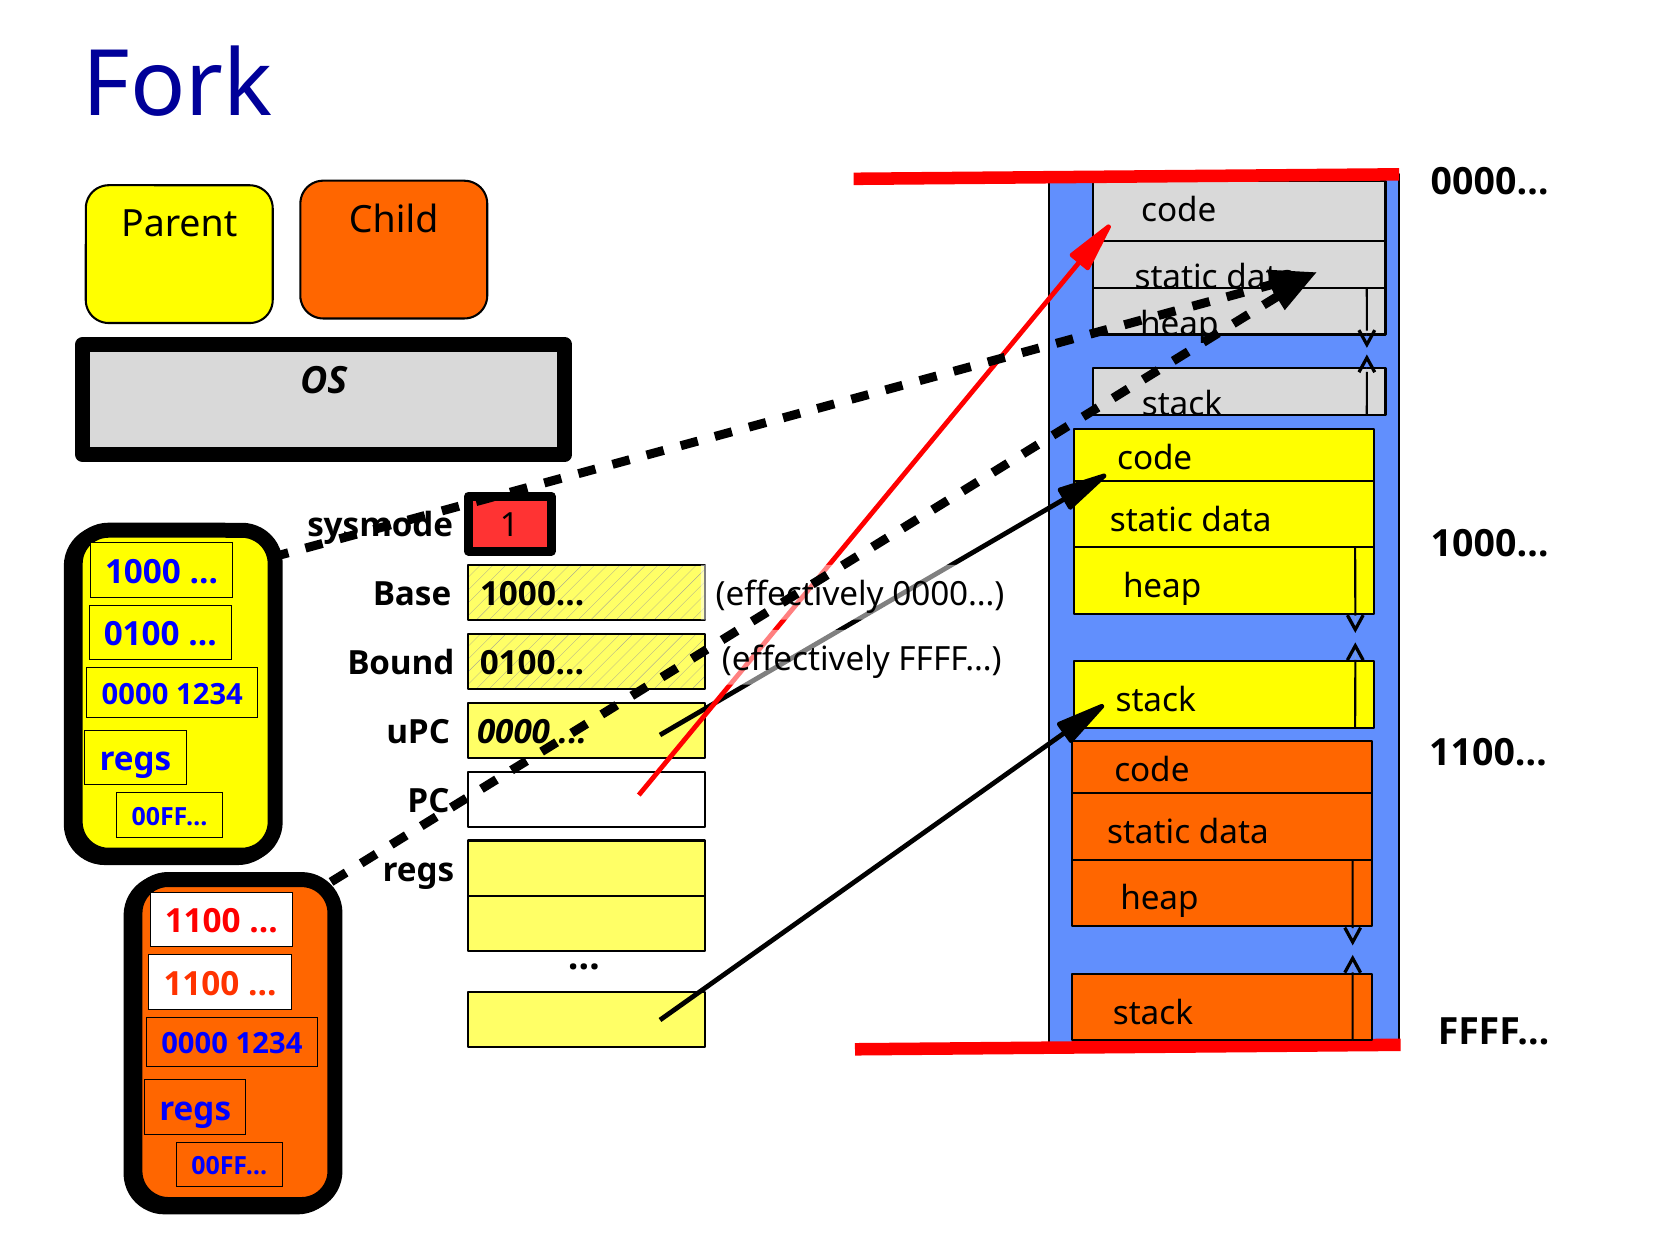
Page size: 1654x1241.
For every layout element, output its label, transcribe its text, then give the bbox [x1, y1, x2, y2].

text_box heap [1125, 294, 1234, 350]
text_box 1100 … [148, 954, 292, 1010]
text_box 0000… [1415, 149, 1564, 210]
text_box Bound [332, 633, 470, 689]
text_box FFFF… [1423, 999, 1565, 1060]
text_box code [1126, 182, 1232, 236]
text_box (effectively 0000…) [700, 564, 1020, 620]
text_box [468, 496, 552, 552]
text_box [600, 633, 705, 689]
text_box 1100 … [150, 892, 293, 947]
text_box [603, 702, 611, 707]
text_box uPC [371, 702, 466, 758]
text_box 0100 … [89, 605, 232, 660]
text_box Base [358, 564, 465, 620]
text_box stack [1127, 374, 1237, 430]
text_box [468, 992, 705, 1048]
text_box 00FF… [176, 1142, 283, 1187]
text_box [603, 702, 705, 758]
text_box 1000... [465, 564, 600, 620]
text_box 0000 ... [466, 702, 603, 758]
text_box Child [300, 180, 488, 319]
text_box [71, 530, 276, 858]
text_box [468, 840, 705, 951]
text_box heap [1108, 556, 1217, 612]
text_box code [1102, 428, 1207, 480]
text_box 1 [484, 495, 534, 551]
text_box 1100… [1414, 720, 1562, 781]
text_box heap [1105, 869, 1214, 925]
text_box PC [392, 771, 465, 827]
text_box [1049, 181, 1400, 1041]
text_box 0000 1234 [86, 667, 258, 718]
text_box static data [1094, 490, 1287, 546]
text_box [674, 720, 705, 758]
text_box 0100... [470, 633, 600, 689]
text_box code [1099, 741, 1205, 793]
text_box static data [1119, 247, 1312, 287]
text_box regs [367, 840, 470, 896]
text_box … [553, 925, 615, 986]
text_box OS [82, 344, 565, 455]
text_box [131, 879, 335, 1207]
text_box 00FF… [116, 792, 223, 838]
text_box regs [144, 1079, 246, 1135]
text_box stack [1098, 983, 1209, 1039]
text_box static data [1092, 802, 1284, 858]
text_box regs [84, 730, 187, 785]
title Fork [82, 29, 1516, 131]
text_box stack [1100, 670, 1211, 726]
text_box sysmode [292, 495, 468, 551]
text_box 1000 … [90, 542, 233, 598]
text_box [600, 564, 700, 620]
text_box 1000… [1415, 511, 1564, 572]
text_box Parent [85, 185, 273, 324]
text_box 0000 1234 [146, 1017, 318, 1067]
text_box (effectively FFFF…) [707, 629, 1017, 685]
